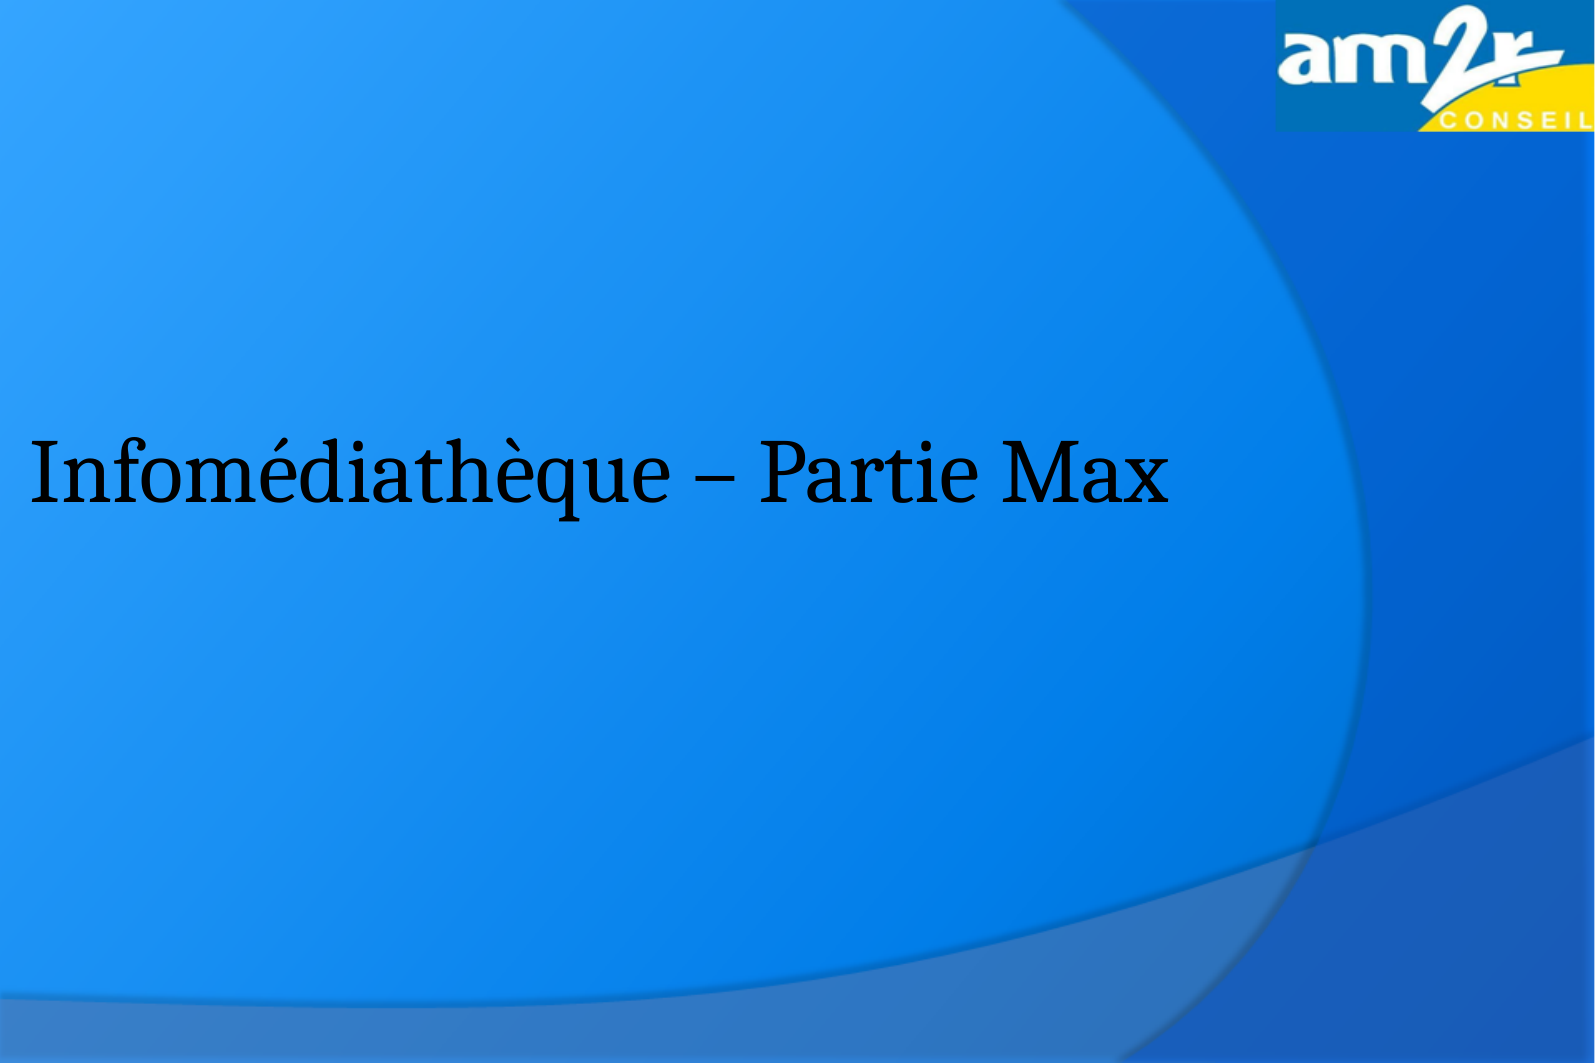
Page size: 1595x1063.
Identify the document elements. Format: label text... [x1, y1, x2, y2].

picture [0, 0, 1595, 1063]
title Infomédiathèque – Partie Max [29, 295, 1329, 650]
